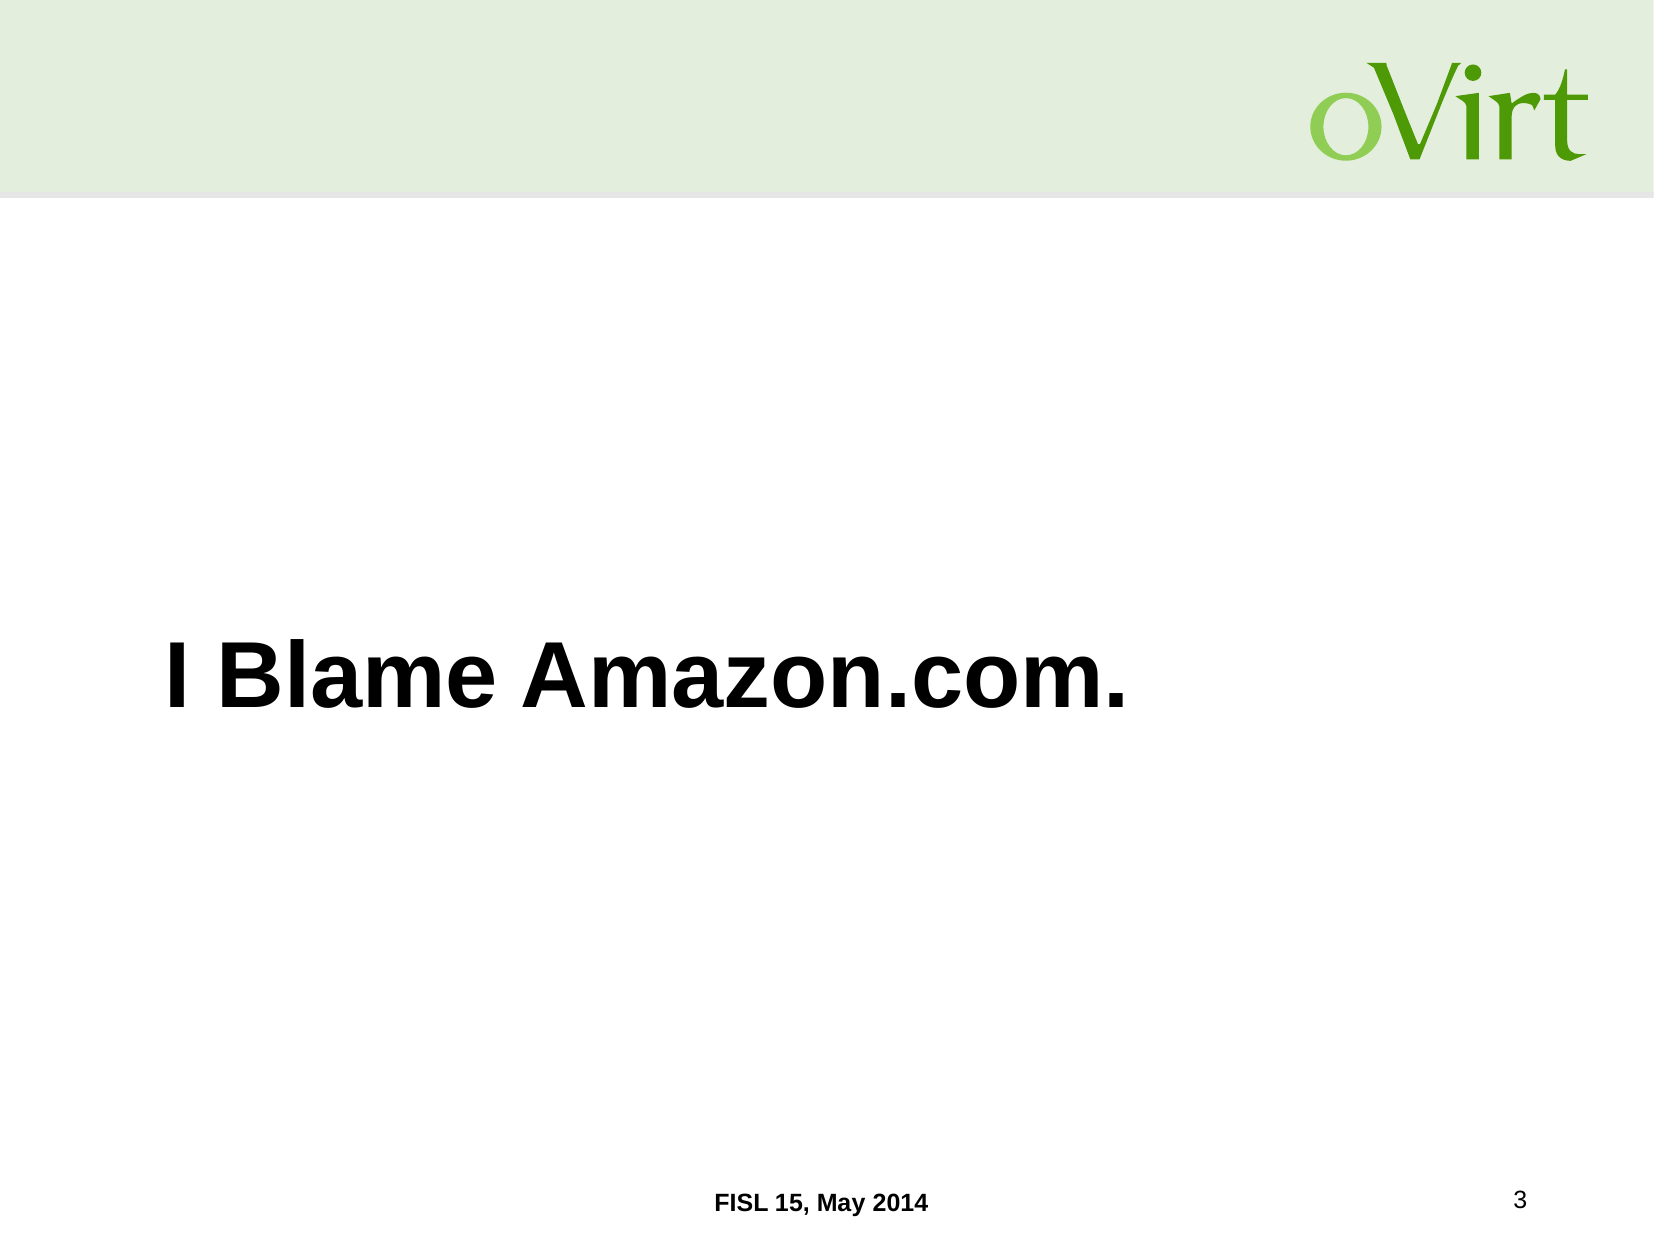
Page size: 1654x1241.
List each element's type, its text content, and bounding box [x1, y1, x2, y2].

text_box I Blame Amazon.com. [150, 615, 1381, 751]
